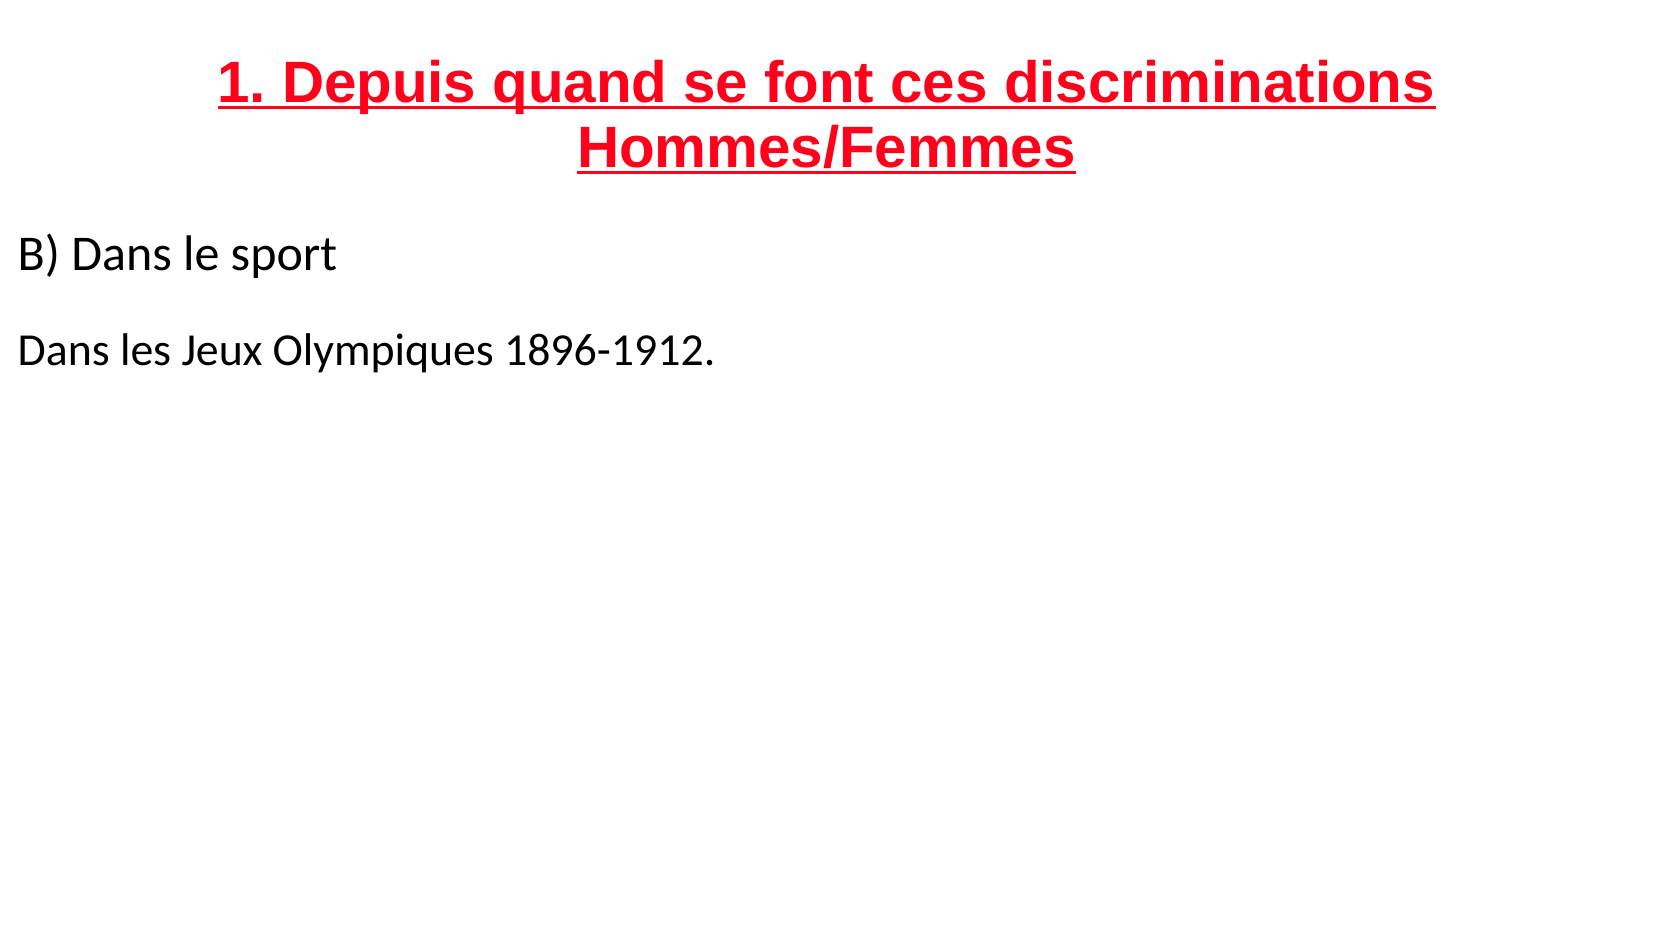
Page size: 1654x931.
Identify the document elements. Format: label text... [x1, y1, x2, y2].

text_box Dans les Jeux Olympiques 1896-1912. [3, 323, 785, 544]
title 1. Depuis quand se font ces discriminations Hommes/Femmes [82, 37, 1571, 193]
text_box B) Dans le sport [3, 225, 476, 291]
